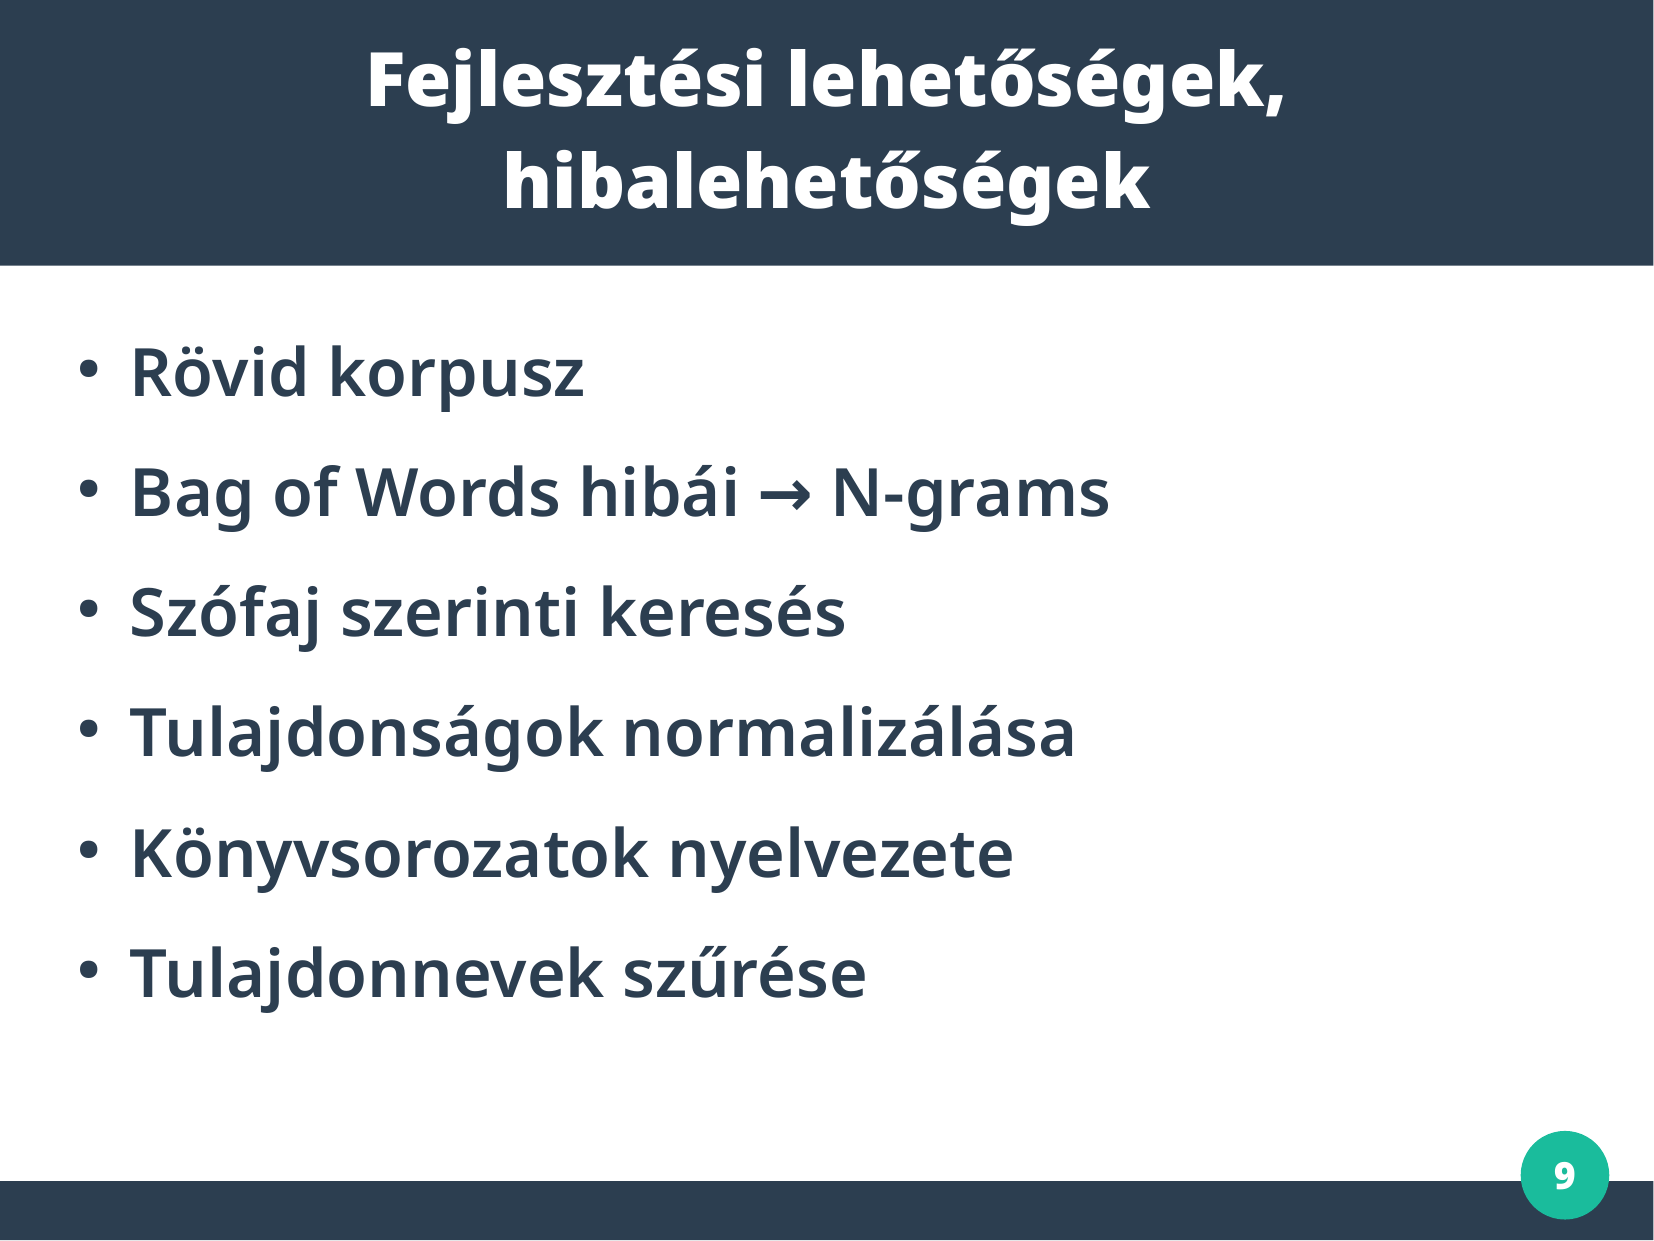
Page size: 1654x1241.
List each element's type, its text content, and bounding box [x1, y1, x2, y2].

list Rövid korpusz Bag of Words hibái → N-grams Szófaj szerinti keresés Tulajdonságok normalizálása Könyvsorozatok nyelvezete Tulajdonnevek szűrése [59, 324, 1595, 1152]
title Fejlesztési lehetőségek, hibalehetőségek [59, 49, 1595, 207]
